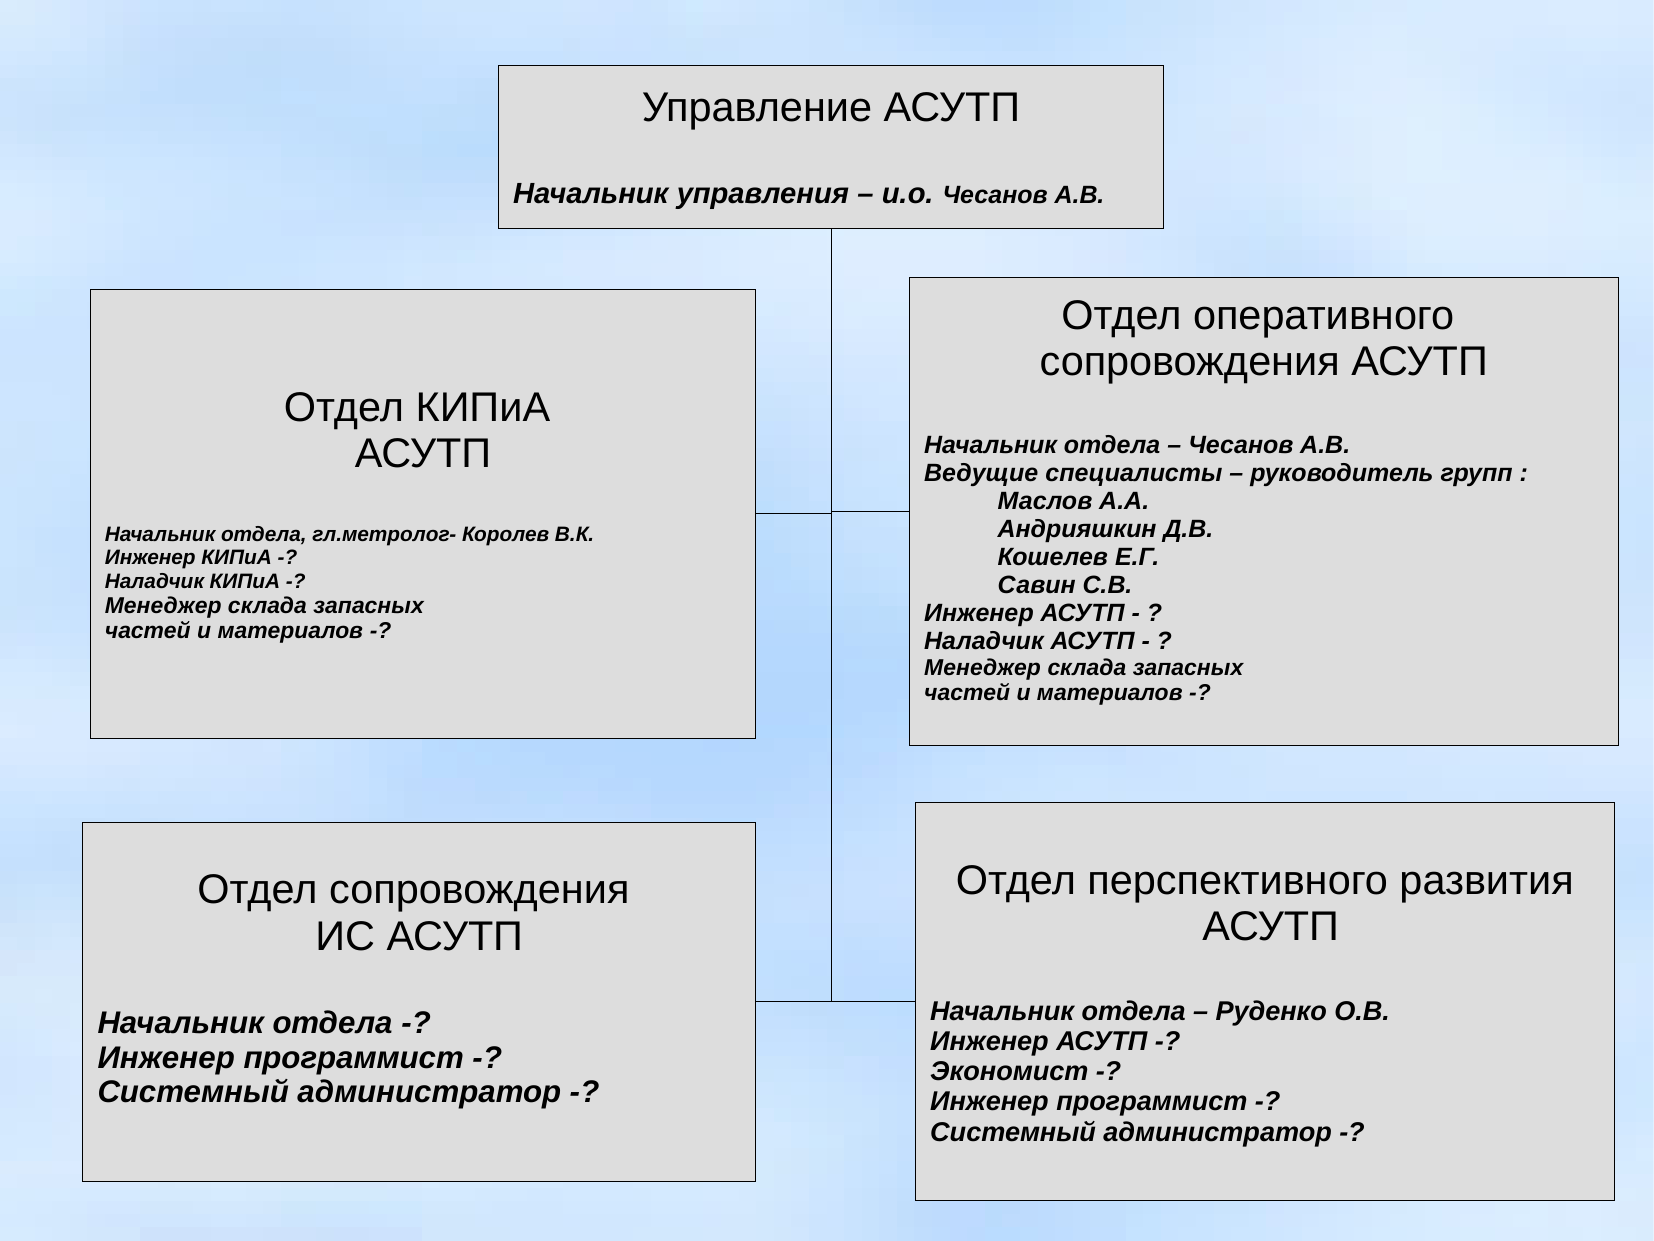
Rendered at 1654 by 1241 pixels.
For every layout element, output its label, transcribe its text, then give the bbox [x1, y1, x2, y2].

text_box Управление АСУТП Начальник управления – и.о. Чесанов А.В. [498, 65, 1164, 229]
text_box Отдел сопровождения ИС АСУТП Начальник отдела -? Инженер программист -? Системный администратор -? [82, 822, 756, 1182]
text_box Отдел КИПиА АСУТП Начальник отдела, гл.метролог- Королев В.К. Инженер КИПиА -? Наладчик КИПиА -? Менеджер склада запасных частей и материалов -? [90, 289, 756, 739]
text_box Отдел перспективного развития АСУТП Начальник отдела – Руденко О.В. Инженер АСУТП -? Экономист -? Инженер программист -? Системный администратор -? [915, 802, 1615, 1201]
text_box Отдел оперативного сопровождения АСУТП Начальник отдела – Чесанов А.В. Ведущие специалисты – руководитель групп : Маслов А.А. Андрияшкин Д.В. Кошелев Е.Г. Савин С.В. Инженер АСУТП - ? Наладчик АСУТП - ? Менеджер склада запасных частей и материалов -? [909, 277, 1619, 746]
picture [0, 0, 1654, 1241]
